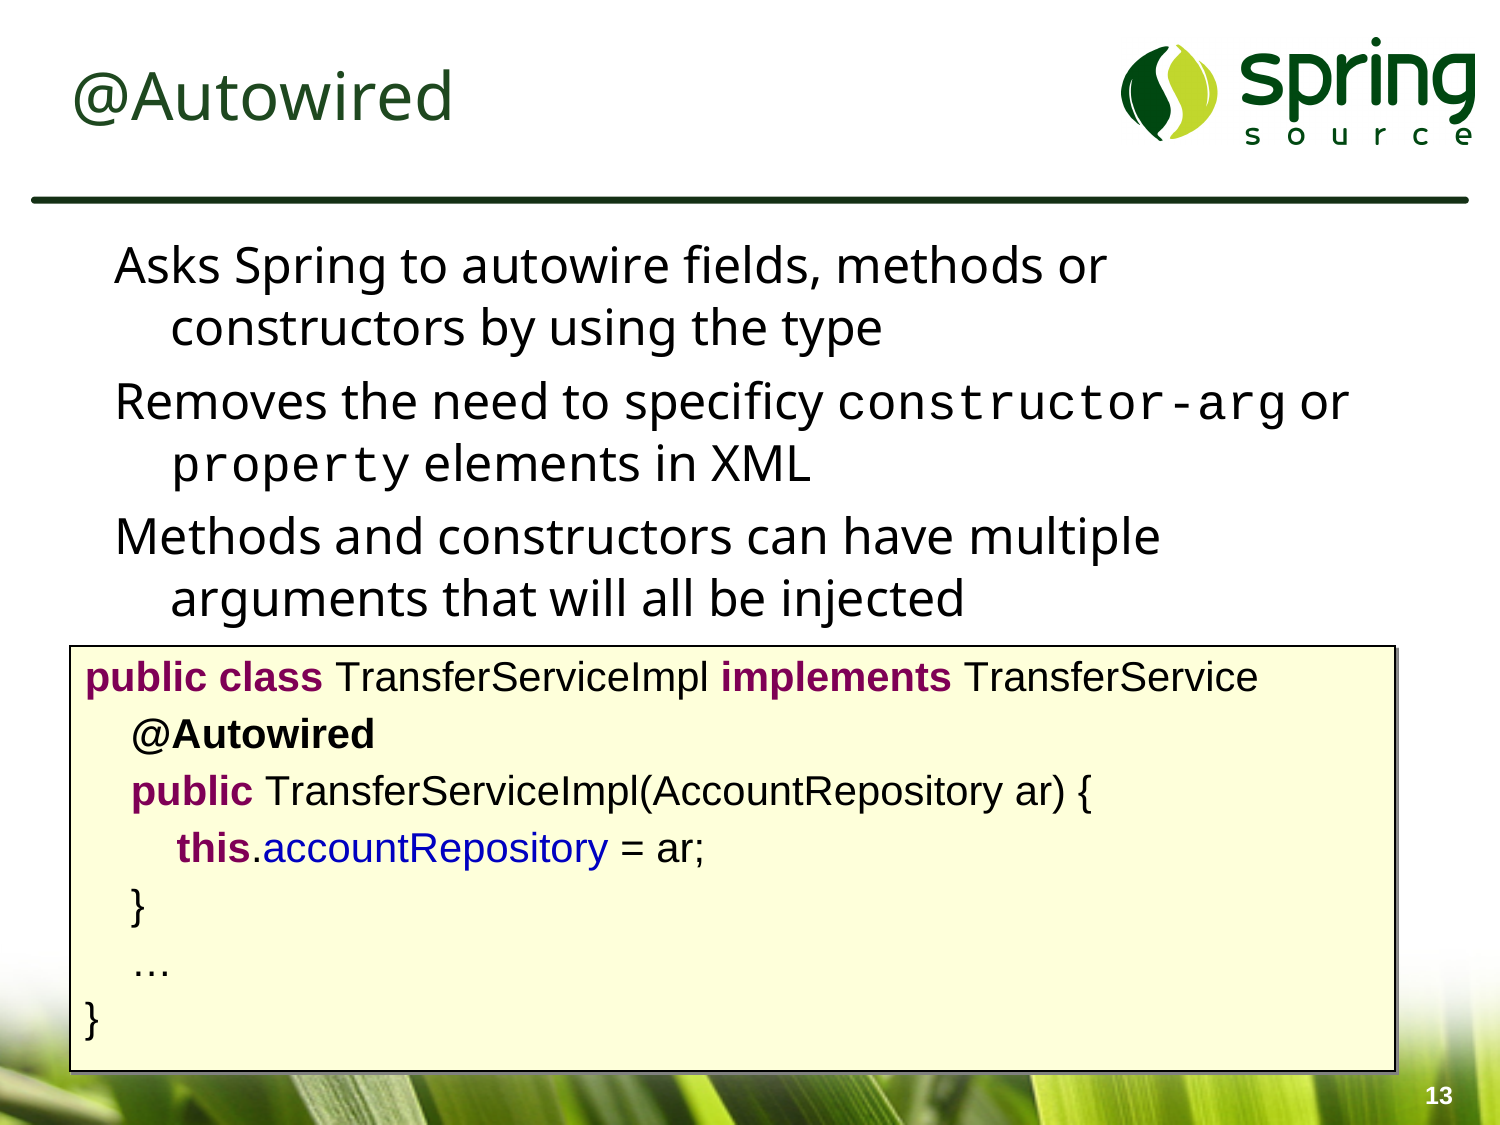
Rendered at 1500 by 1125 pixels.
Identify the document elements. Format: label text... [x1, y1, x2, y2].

list Asks Spring to autowire fields, methods or constructors by using the type Removes the need to specificy constructor-arg or property elements in XML Methods and constructors can have multiple arguments that will all be injected [99, 227, 1426, 610]
picture [1121, 37, 1475, 145]
picture [0, 944, 1500, 1125]
text_box public class TransferServiceImpl implements TransferService @Autowired public TransferServiceImpl(AccountRepository ar) { this.accountRepository = ar; } … } [69, 646, 1395, 1072]
title @Autowired [56, 13, 1089, 176]
